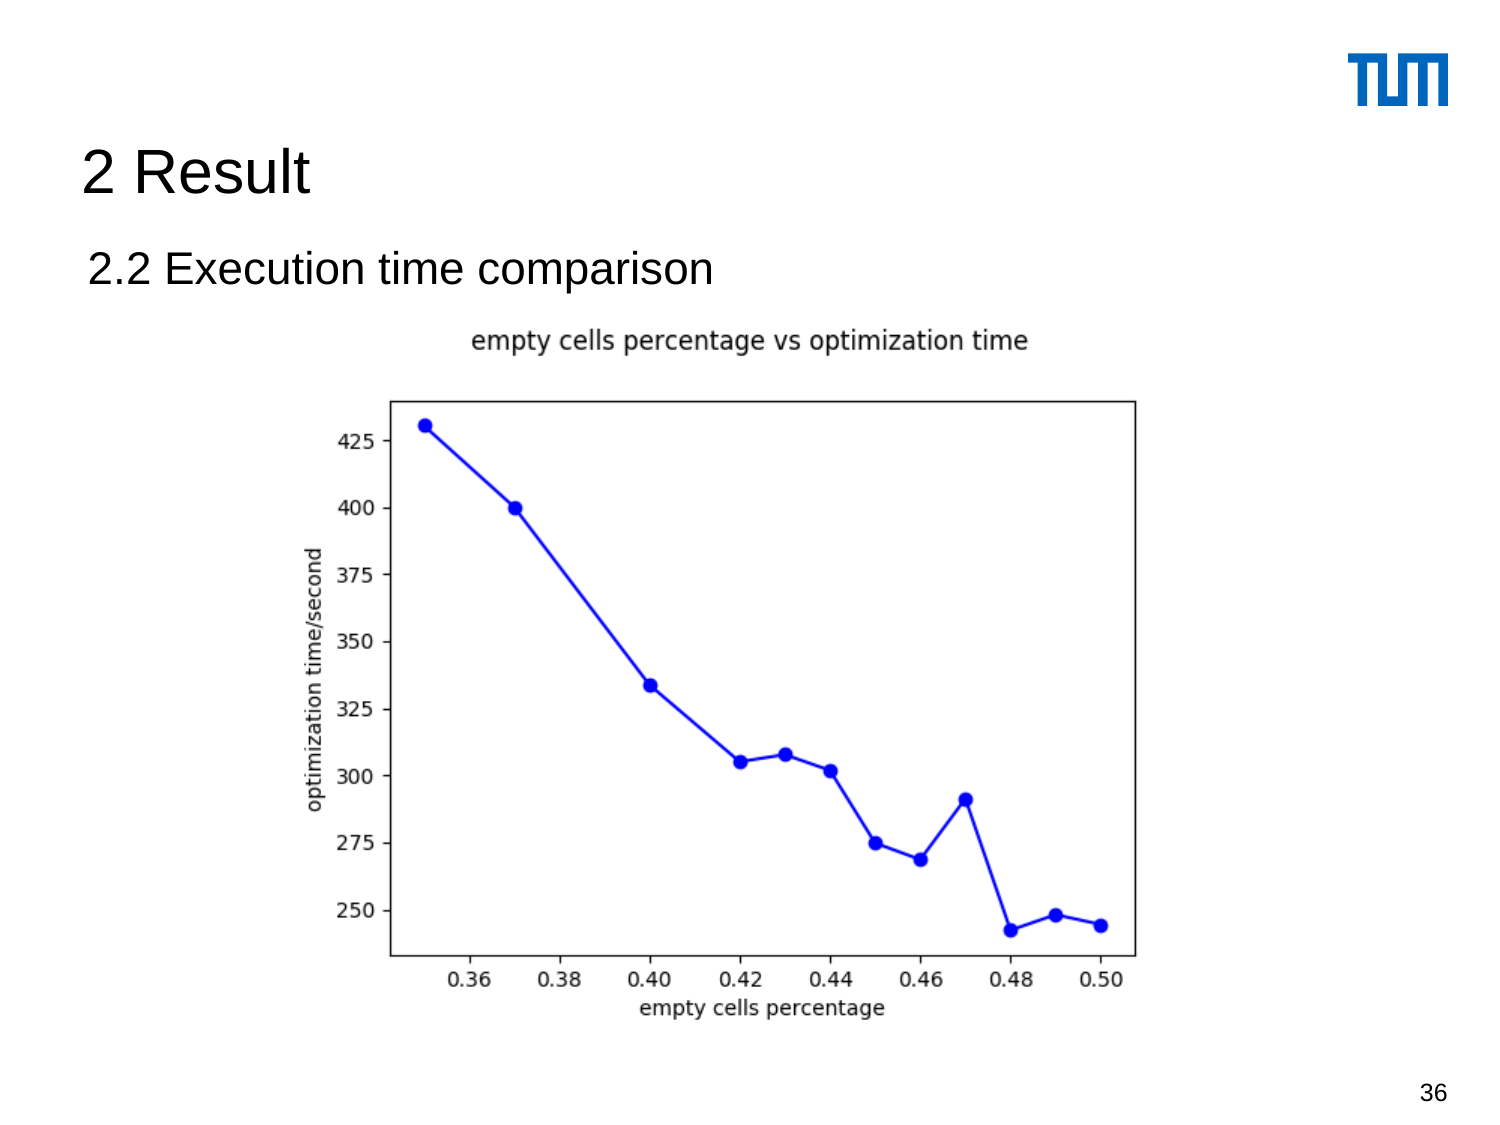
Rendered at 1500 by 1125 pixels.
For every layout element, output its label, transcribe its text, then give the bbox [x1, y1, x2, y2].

slide_number <number> [1111, 1061, 1448, 1122]
picture [270, 314, 1231, 1036]
list 2.2 Execution time comparison [87, 231, 1416, 963]
title 2 Result [81, 139, 1110, 207]
